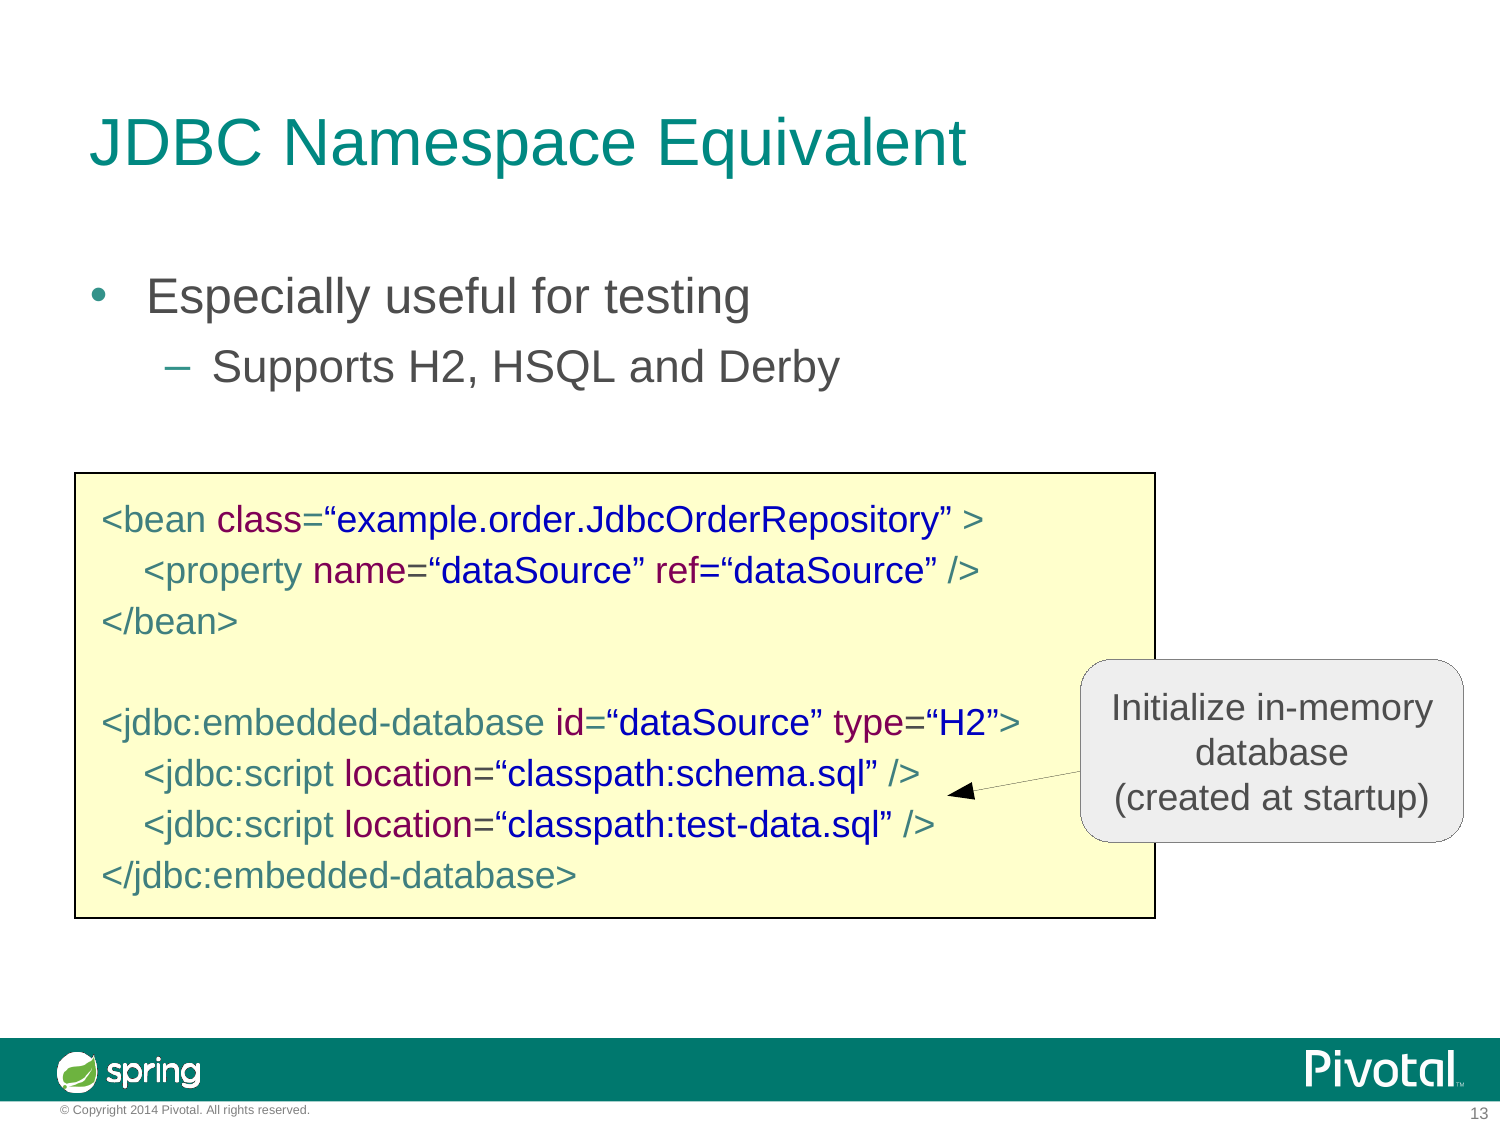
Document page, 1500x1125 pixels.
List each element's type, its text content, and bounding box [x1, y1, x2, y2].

title JDBC Namespace Equivalent [75, 91, 1426, 187]
list Especially useful for testing Supports H2, HSQL and Derby [75, 262, 1426, 1005]
picture [1306, 1050, 1464, 1087]
picture [32, 1041, 210, 1103]
text_box Initialize in-memory database (created at startup) [1080, 659, 1464, 843]
